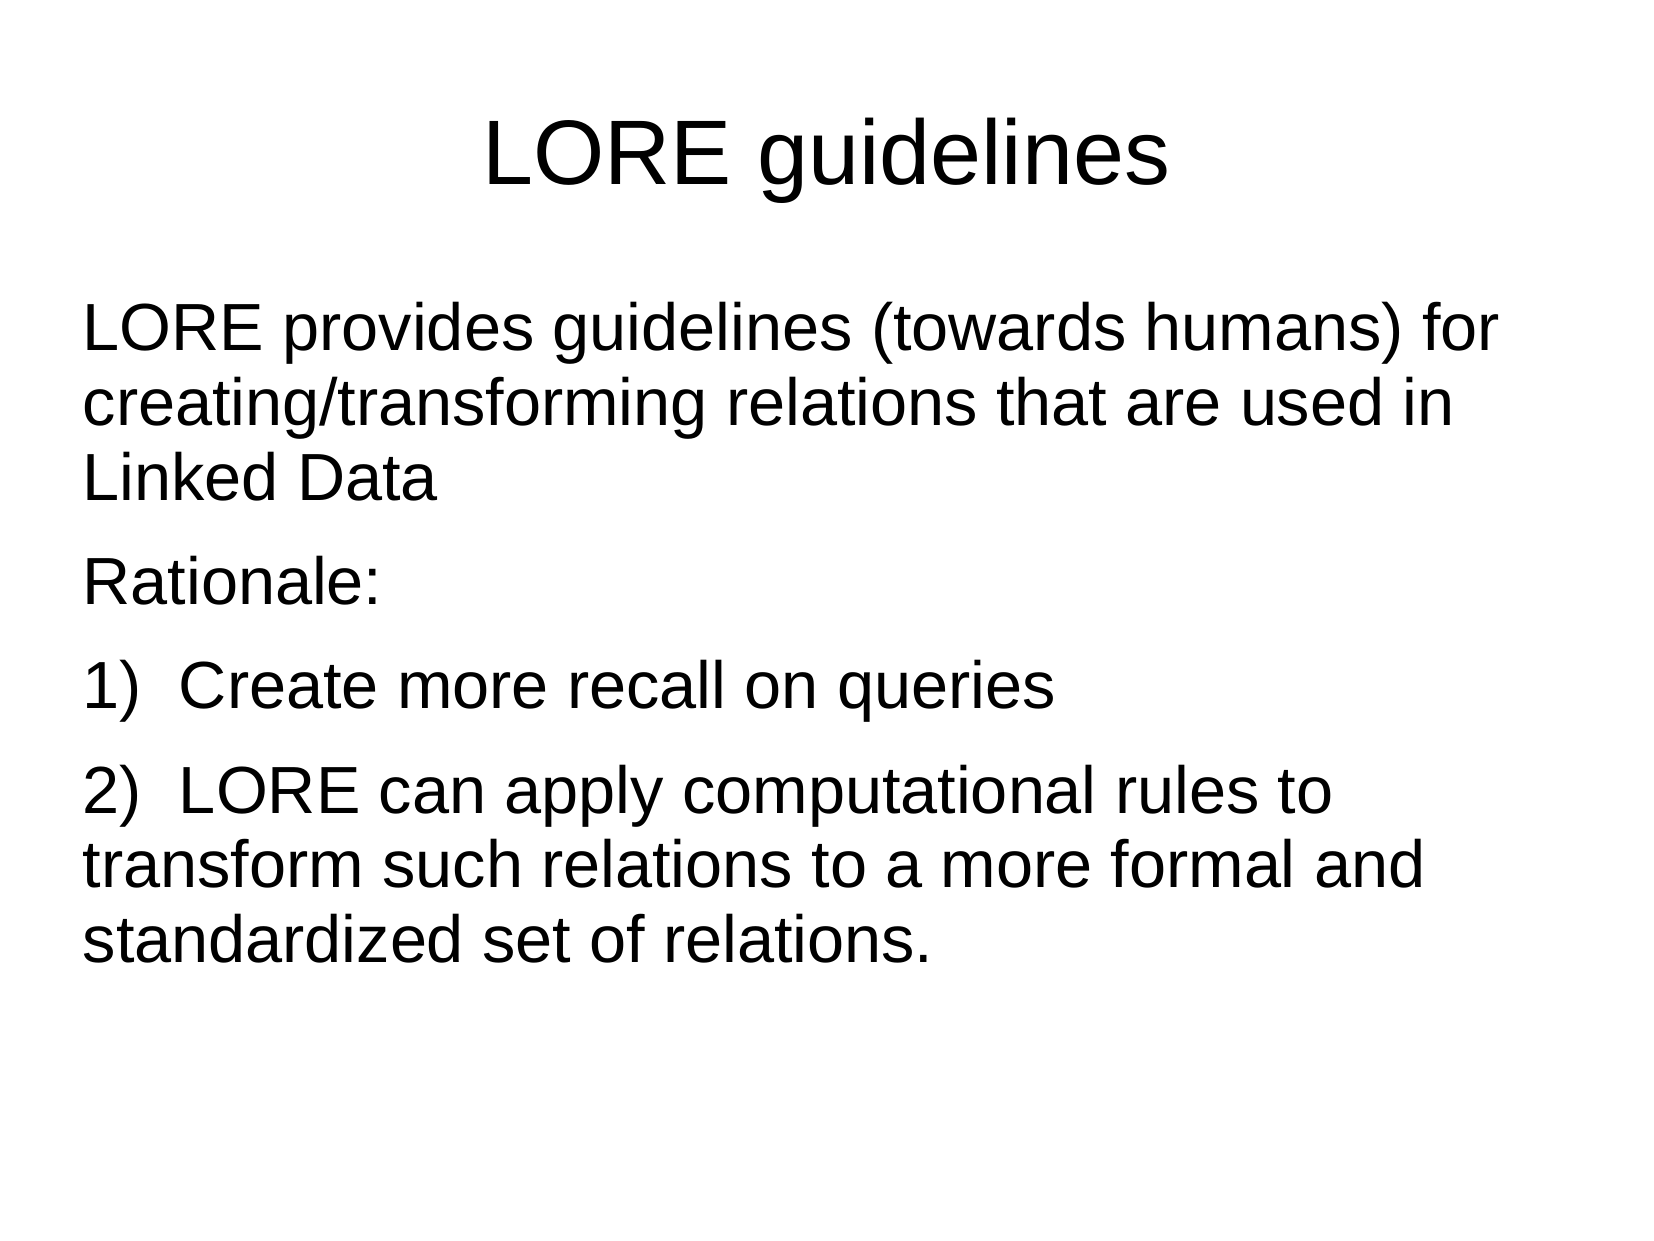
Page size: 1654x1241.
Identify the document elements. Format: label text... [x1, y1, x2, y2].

title LORE guidelines [82, 49, 1571, 257]
list LORE provides guidelines (towards humans) for creating/transforming relations that are used in Linked Data Rationale: Create more recall on queries LORE can apply computational rules to transform such relations to a more formal and standardized set of relations. [82, 290, 1571, 1109]
